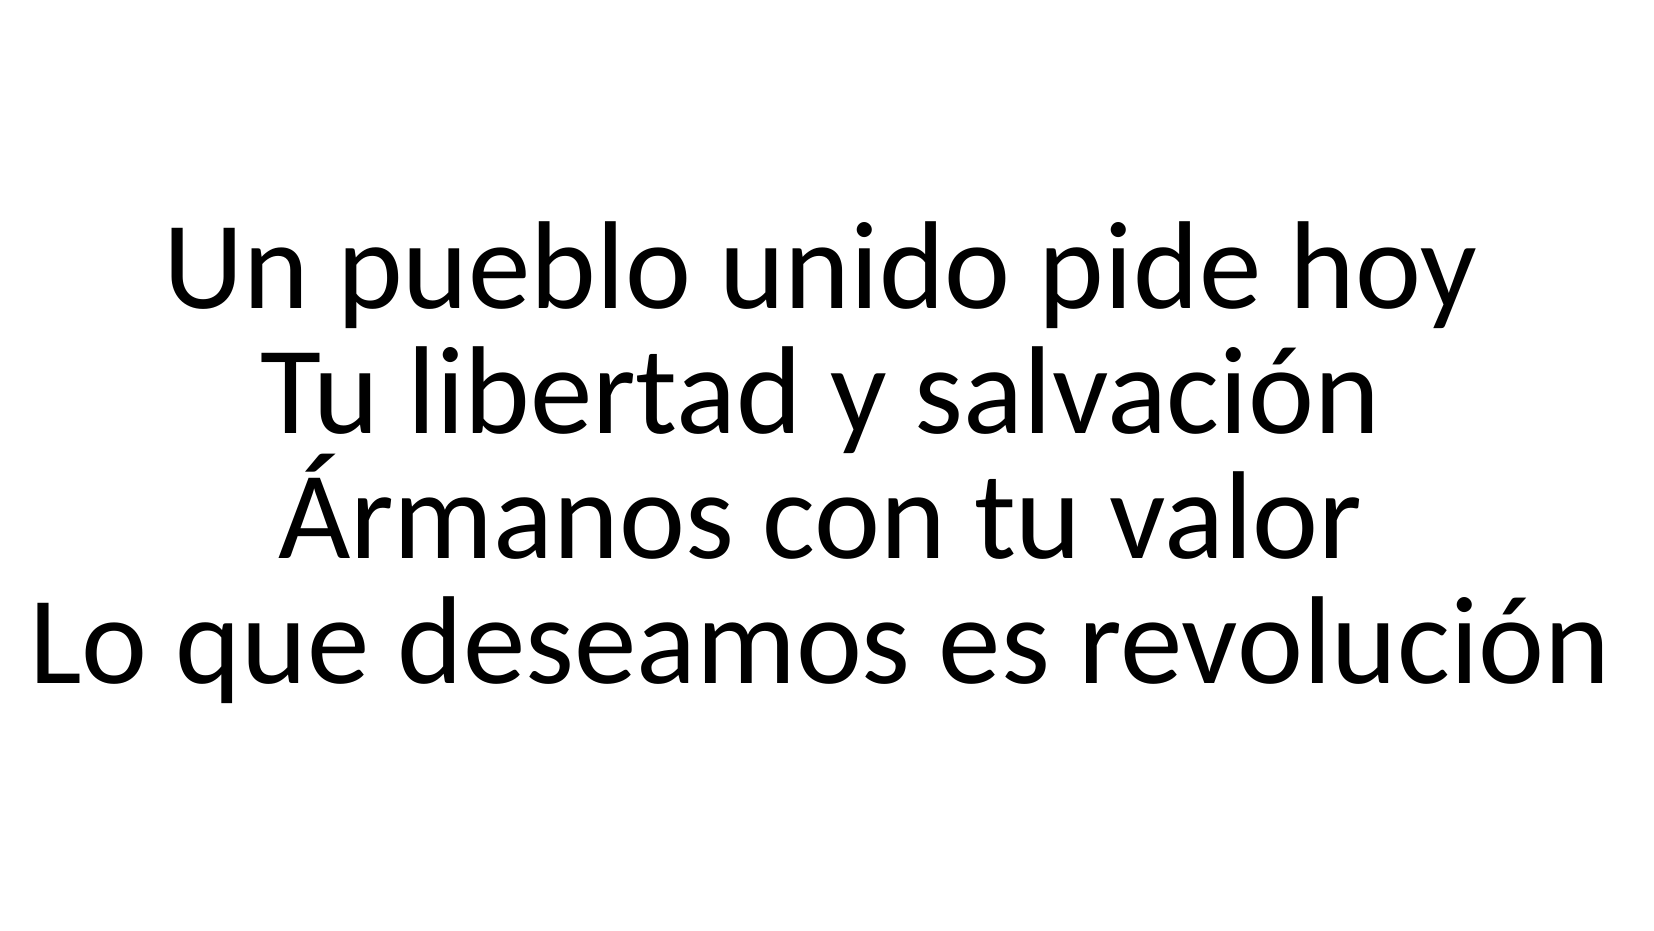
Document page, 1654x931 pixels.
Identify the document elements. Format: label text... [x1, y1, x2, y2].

title Un pueblo unido pide hoy Tu libertad y salvación Ármanos con tu valor Lo que deseamos es revolución [0, 0, 1642, 931]
